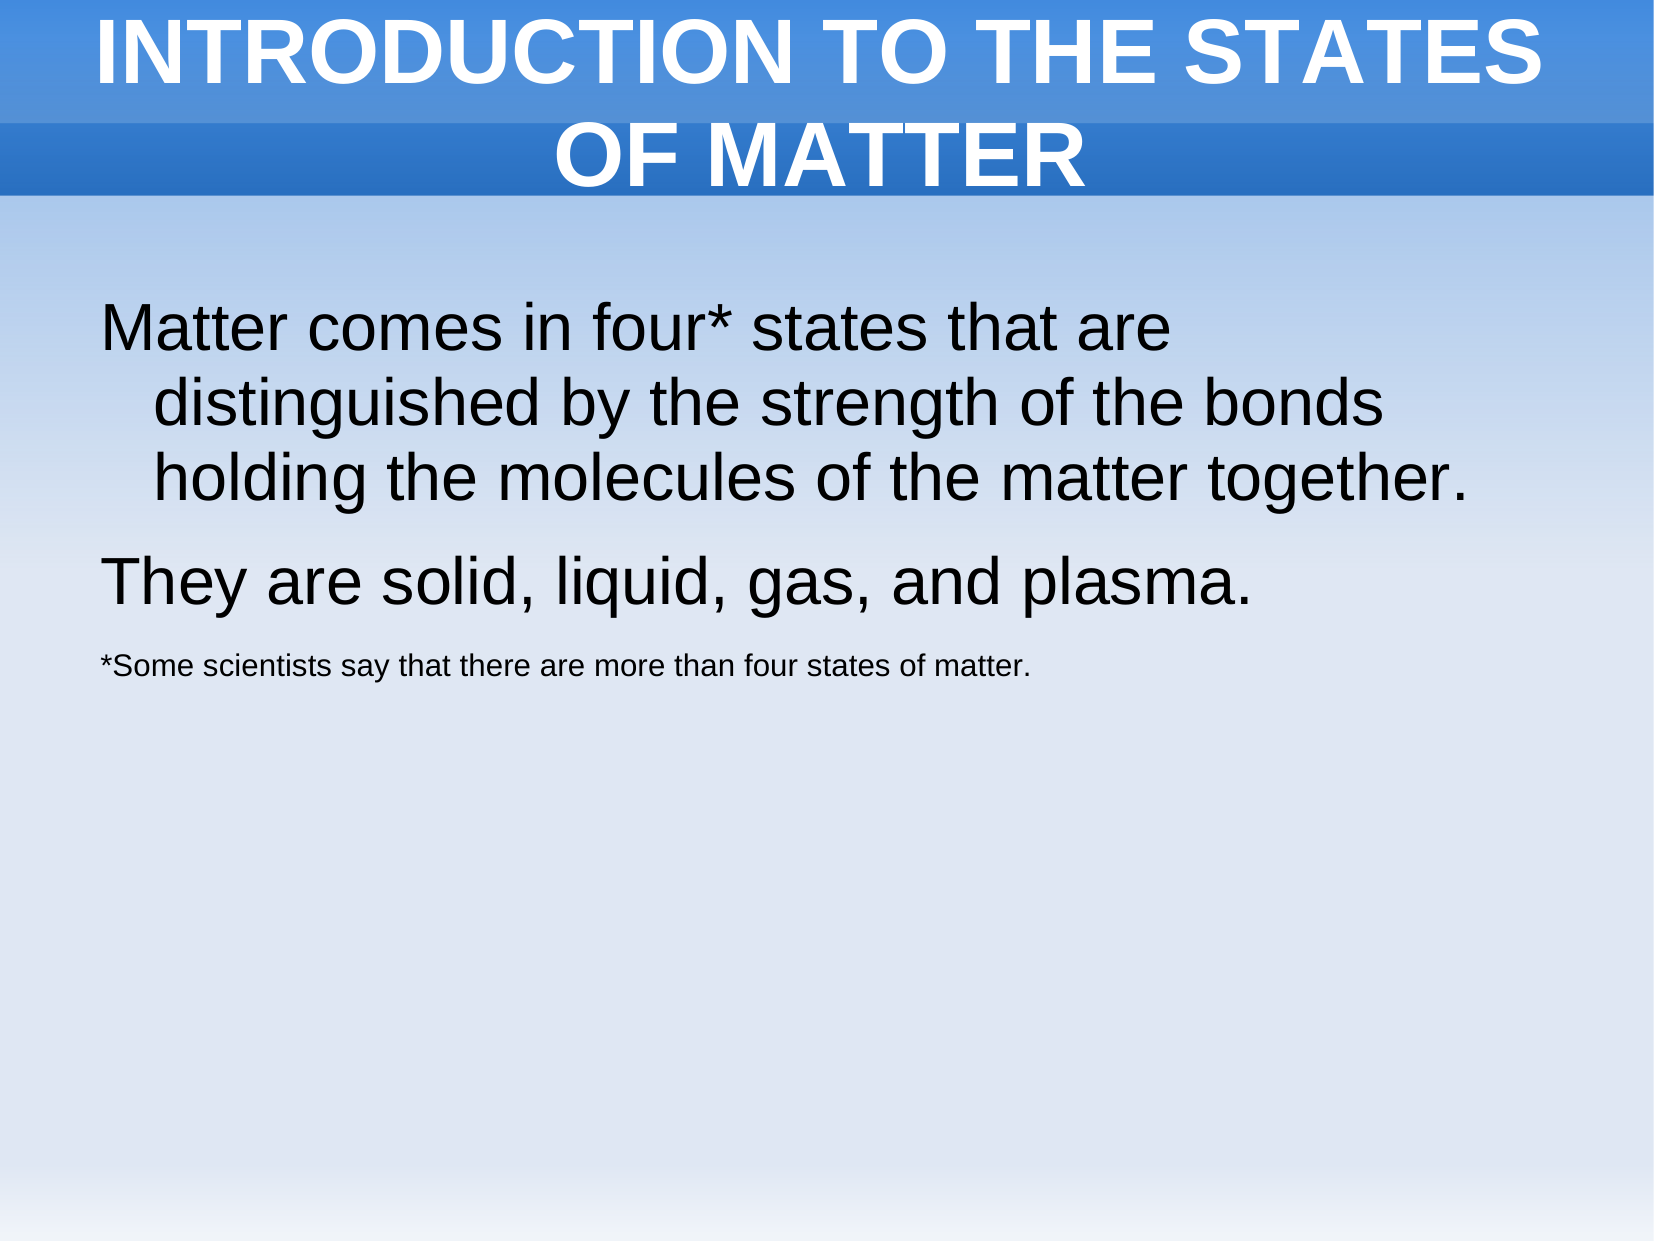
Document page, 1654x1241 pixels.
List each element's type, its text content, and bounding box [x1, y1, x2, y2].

picture [0, 0, 1654, 1241]
list Matter comes in four* states that are distinguished by the strength of the bonds holding the molecules of the matter together. They are solid, liquid, gas, and plasma. *Some scientists say that there are more than four states of matter. [82, 290, 1571, 1094]
title INTRODUCTION TO THE STATES OF MATTER [76, 0, 1565, 211]
